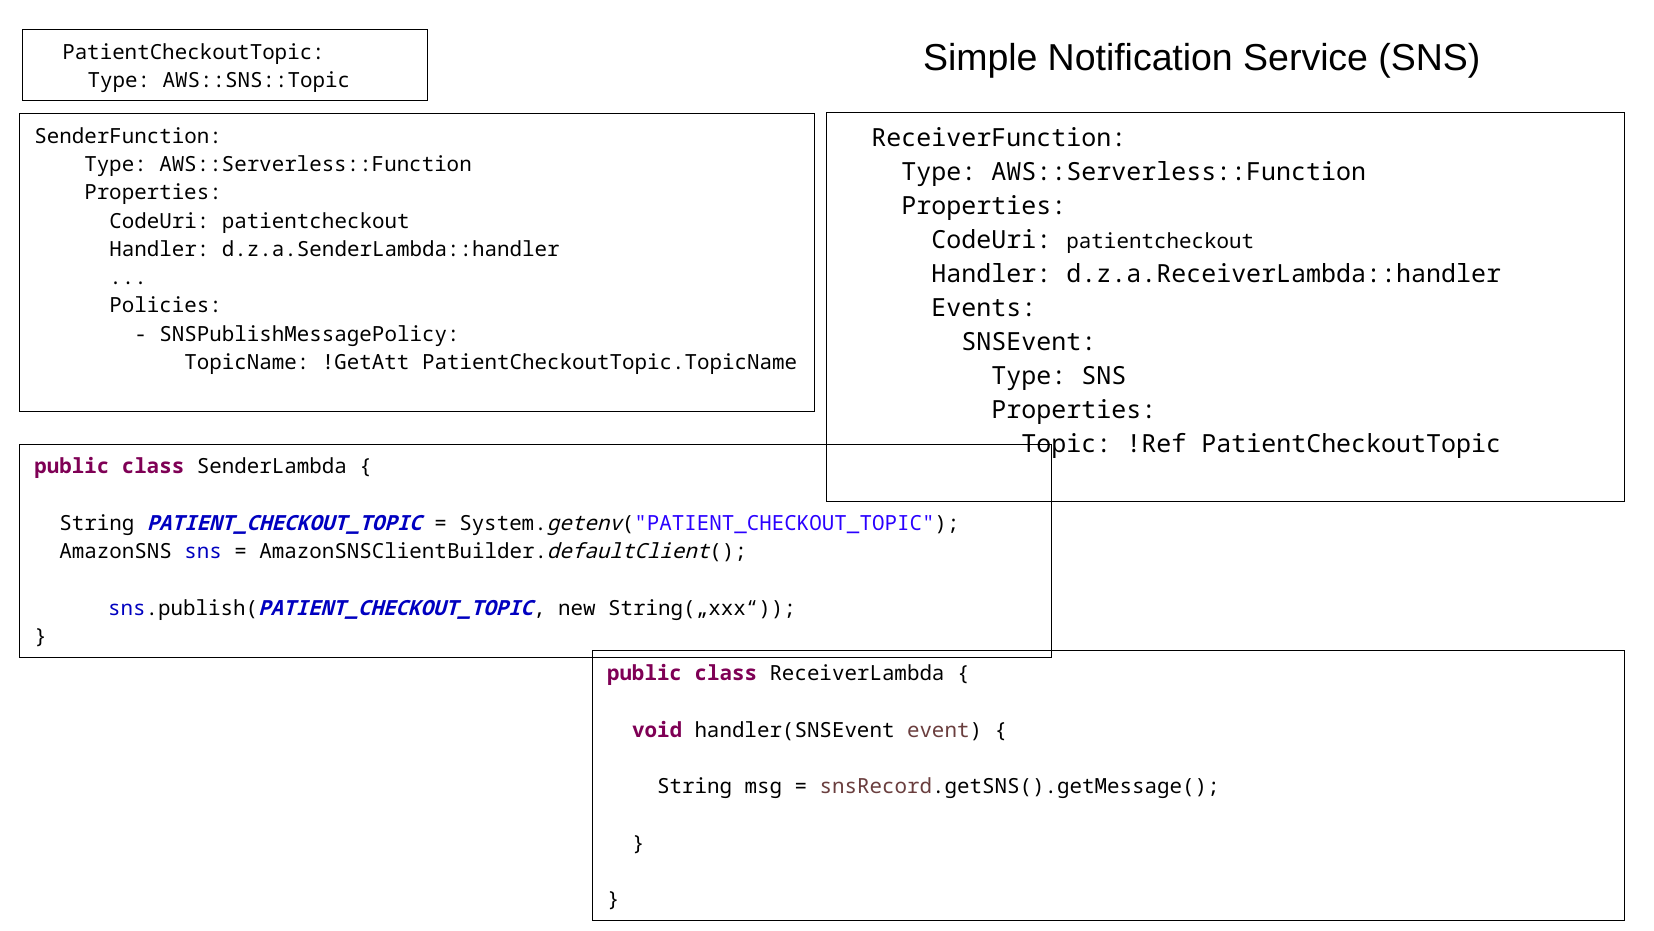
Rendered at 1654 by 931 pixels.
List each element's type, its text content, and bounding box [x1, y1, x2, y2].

text_box SenderFunction: Type: AWS::Serverless::Function Properties: CodeUri: patientcheckout Handler: d.z.a.SenderLambda::handler ... Policies: - SNSPublishMessagePolicy: TopicName: !GetAtt PatientCheckoutTopic.TopicName [19, 113, 815, 343]
text_box ReceiverFunction: Type: AWS::Serverless::Function Properties: CodeUri: patientcheckout Handler: d.z.a.ReceiverLambda::handler Events: SNSEvent: Type: SNS Properties: Topic: !Ref PatientCheckoutTopic [826, 112, 1625, 402]
text_box public class SenderLambda { String PATIENT_CHECKOUT_TOPIC = System.getenv("PATIENT_CHECKOUT_TOPIC"); AmazonSNS sns = AmazonSNSClientBuilder.defaultClient(); sns.publish(PATIENT_CHECKOUT_TOPIC, new String(„xxx“)); } [19, 444, 1052, 629]
text_box public class ReceiverLambda { void handler(SNSEvent event) { String msg = snsRecord.getSNS().getMessage(); } } [592, 650, 1625, 885]
text_box PatientCheckoutTopic: Type: AWS::SNS::Topic [22, 29, 428, 89]
text_box Simple Notification Service (SNS) [897, 29, 1506, 87]
